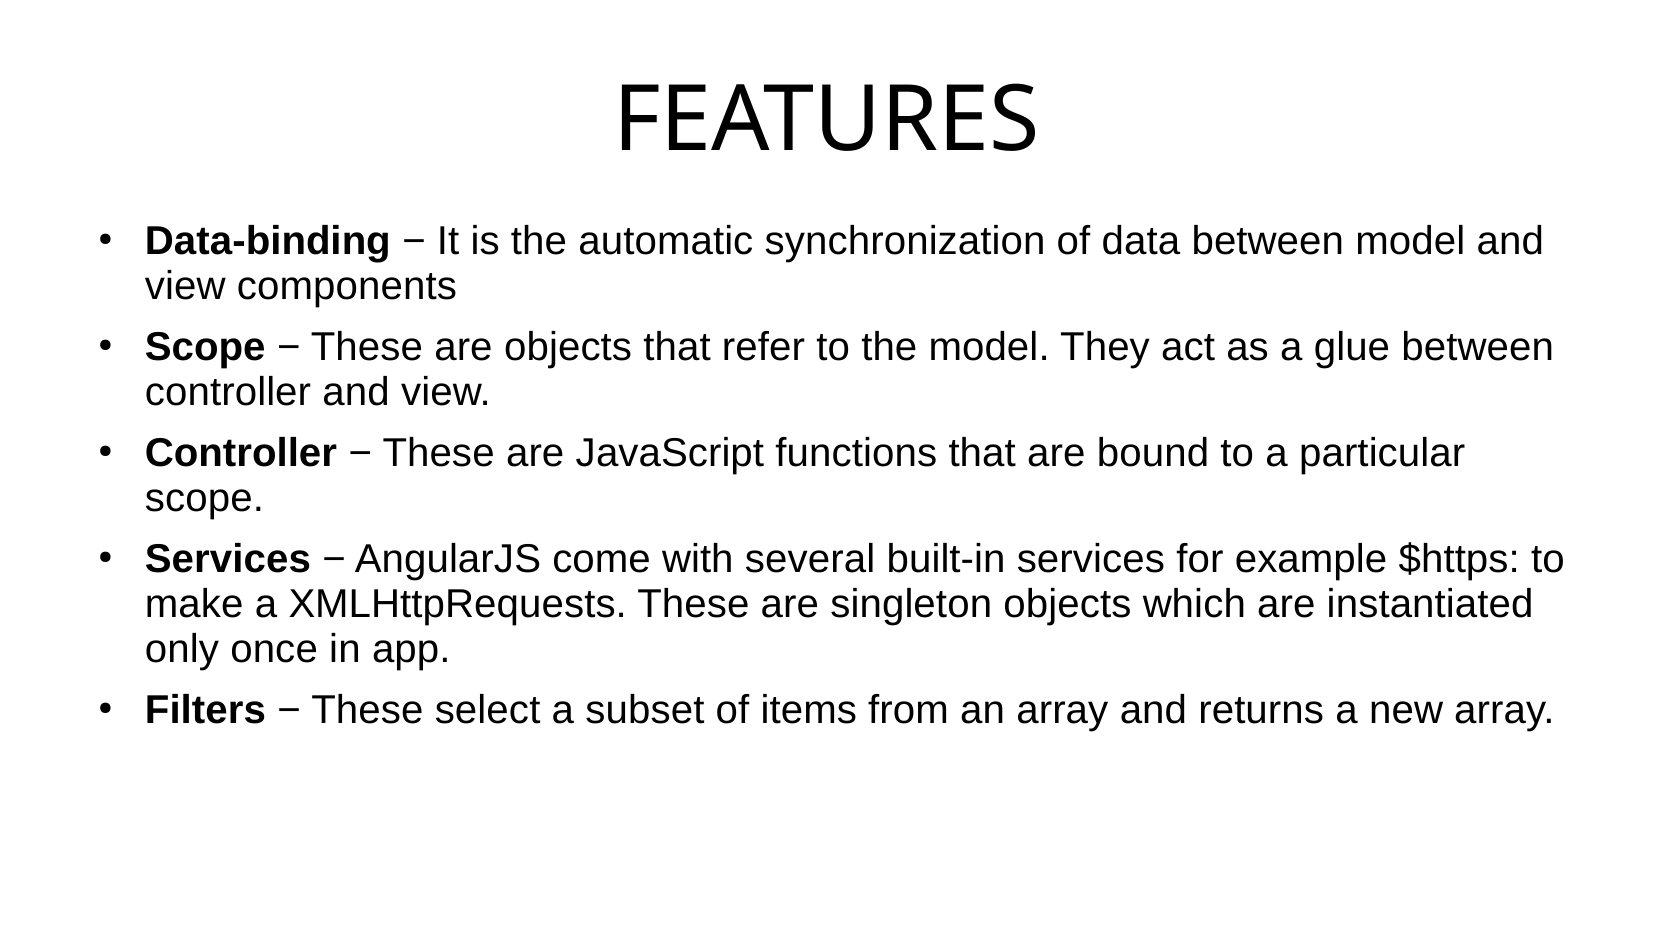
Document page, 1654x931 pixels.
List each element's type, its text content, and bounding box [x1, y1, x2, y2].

title FEATURES [82, 37, 1571, 193]
list Data-binding − It is the automatic synchronization of data between model and view components Scope − These are objects that refer to the model. They act as a glue between controller and view. Controller − These are JavaScript functions that are bound to a particular scope. Services − AngularJS come with several built-in services for example $https: to make a XMLHttpRequests. These are singleton objects which are instantiated only once in app. Filters − These select a subset of items from an array and returns a new array. [82, 217, 1571, 758]
